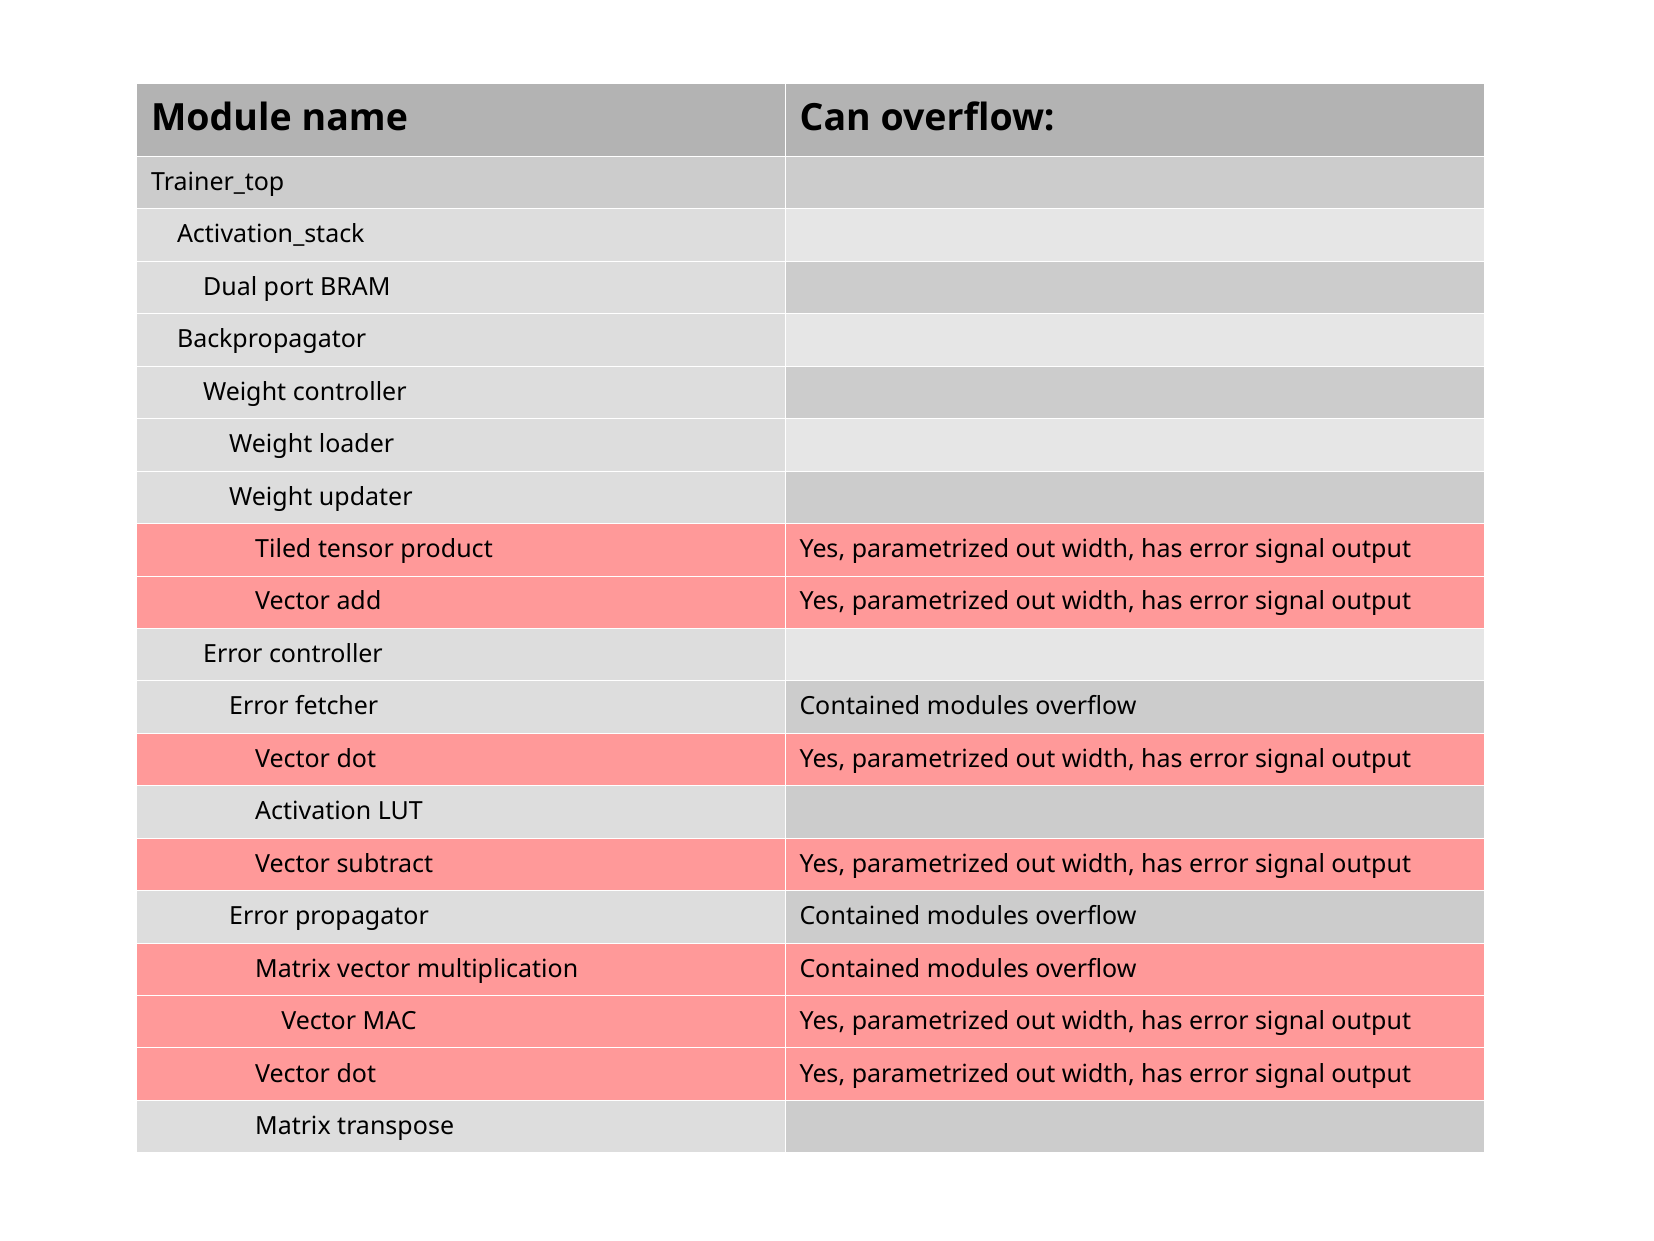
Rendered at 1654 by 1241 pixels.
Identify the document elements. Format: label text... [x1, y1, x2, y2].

table_cell Dual port BRAM [137, 262, 785, 313]
table_cell [786, 314, 1484, 366]
table_cell Vector add [137, 577, 785, 628]
table_cell [786, 209, 1484, 261]
table_cell Weight controller [137, 367, 785, 418]
table_cell Yes, parametrized out width, has error signal output [786, 996, 1484, 1047]
table_cell Vector dot [137, 1048, 785, 1100]
table_cell Vector MAC [137, 996, 785, 1047]
table_cell Matrix transpose [137, 1101, 785, 1152]
table_cell Yes, parametrized out width, has error signal output [786, 839, 1484, 890]
table_cell Weight updater [137, 472, 785, 523]
table_cell Vector dot [137, 734, 785, 785]
table_cell Trainer_top [137, 157, 785, 208]
table_cell Yes, parametrized out width, has error signal output [786, 524, 1484, 576]
table_cell Contained modules overflow [786, 944, 1484, 995]
table_cell Yes, parametrized out width, has error signal output [786, 577, 1484, 628]
table_cell Activation_stack [137, 209, 785, 261]
table_cell Activation LUT [137, 786, 785, 838]
table_cell Error fetcher [137, 681, 785, 733]
table_header Can overflow: [786, 84, 1484, 156]
table_cell [786, 157, 1484, 208]
table_cell [786, 419, 1484, 471]
table_cell Contained modules overflow [786, 891, 1484, 943]
table_cell [786, 1101, 1484, 1152]
table_header Module name [137, 84, 785, 156]
table_cell Error propagator [137, 891, 785, 943]
table_cell Contained modules overflow [786, 681, 1484, 733]
table_cell Yes, parametrized out width, has error signal output [786, 734, 1484, 785]
table_cell Backpropagator [137, 314, 785, 366]
table_cell Weight loader [137, 419, 785, 471]
table_cell Matrix vector multiplication [137, 944, 785, 995]
table_cell Error controller [137, 629, 785, 680]
table_cell Vector subtract [137, 839, 785, 890]
table_cell [786, 262, 1484, 313]
table_cell [786, 629, 1484, 680]
table_cell Tiled tensor product [137, 524, 785, 576]
table_cell [786, 472, 1484, 523]
table_cell [786, 786, 1484, 838]
table_cell Yes, parametrized out width, has error signal output [786, 1048, 1484, 1100]
table_cell [786, 367, 1484, 418]
